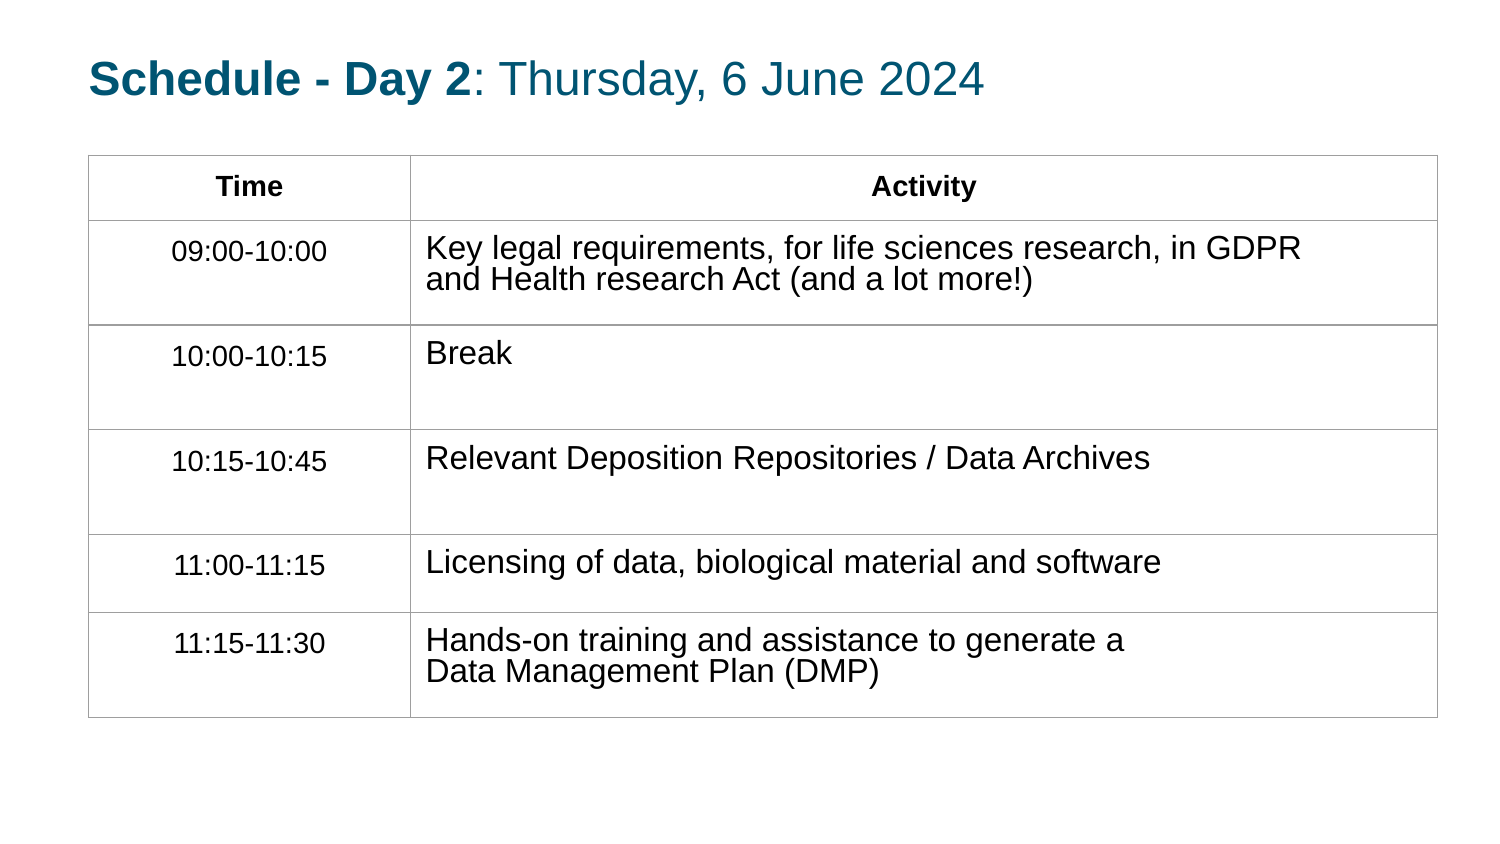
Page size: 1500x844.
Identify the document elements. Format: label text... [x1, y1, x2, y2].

table_header Activity [411, 156, 1437, 220]
table_cell 09:00-10:00 [89, 221, 410, 324]
table_header Time [89, 156, 410, 220]
table_cell Relevant Deposition Repositories / Data Archives [411, 430, 1437, 534]
table_cell 11:00-11:15 [89, 535, 410, 612]
table_cell Licensing of data, biological material and software [411, 535, 1437, 612]
table_cell Hands-on training and assistance to generate a Data Management Plan (DMP) [411, 613, 1437, 717]
title Schedule - Day 2: Thursday, 6 June 2024 [88, 47, 1426, 127]
table_cell 10:15-10:45 [89, 430, 410, 534]
table_cell Break [411, 326, 1437, 429]
table_cell 10:00-10:15 [89, 326, 410, 429]
table_cell 11:15-11:30 [89, 613, 410, 717]
table_cell Key legal requirements, for life sciences research, in GDPR and Health research Act (and a lot more!) [411, 221, 1437, 324]
